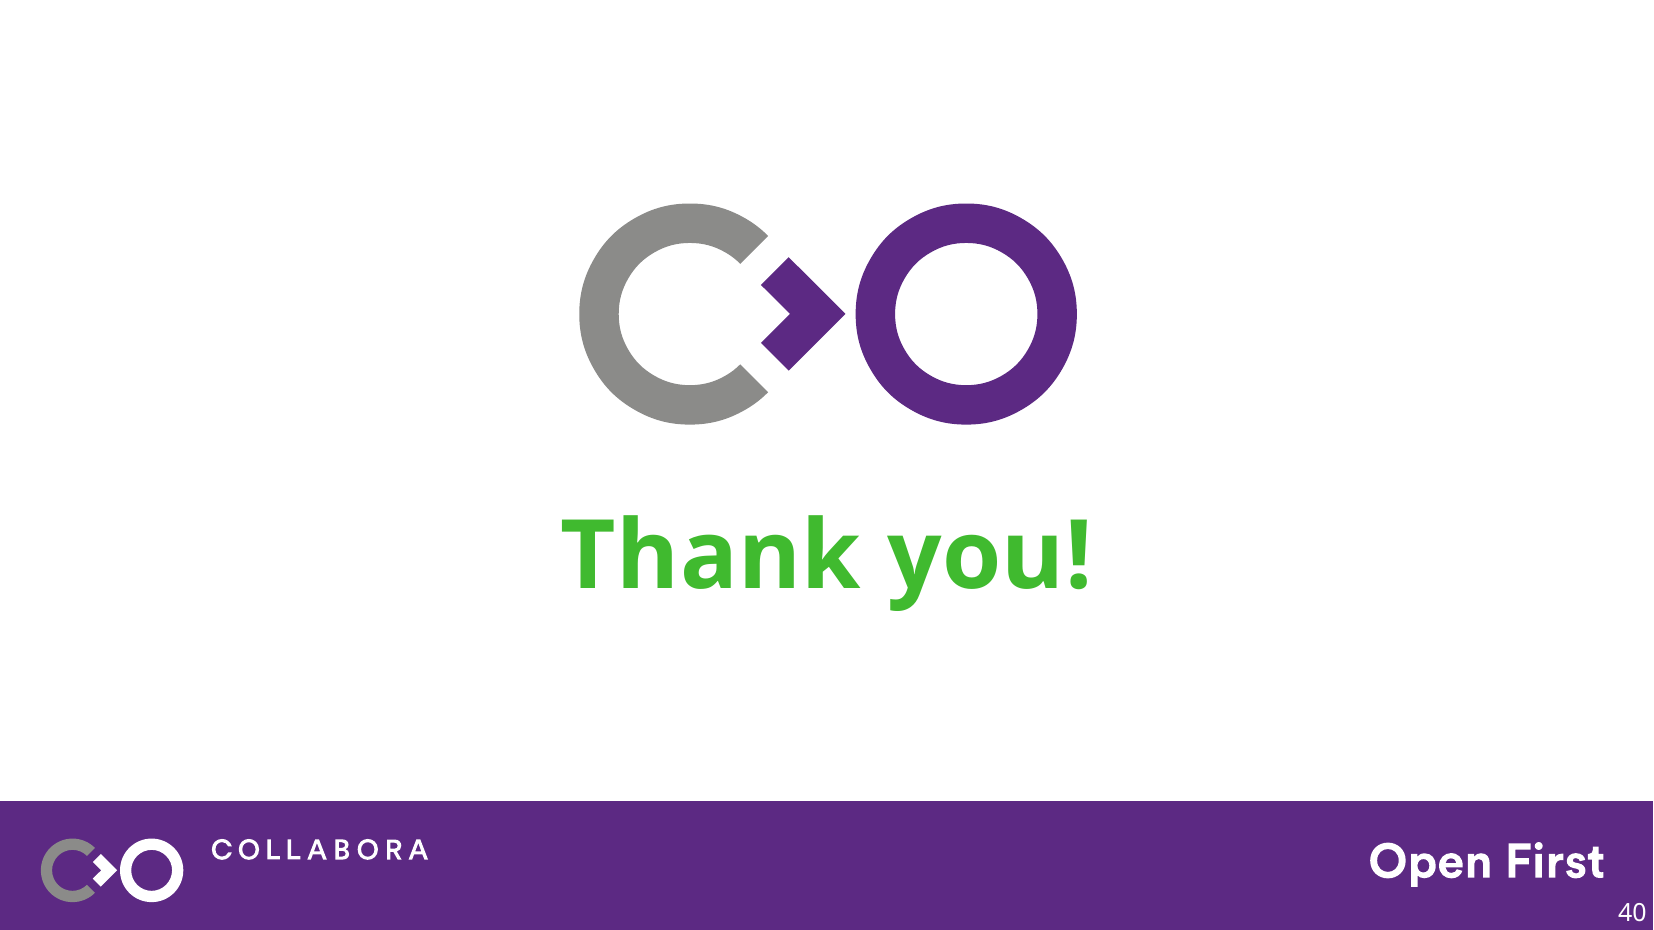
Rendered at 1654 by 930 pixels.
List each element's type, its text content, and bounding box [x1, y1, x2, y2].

text_box [579, 203, 769, 425]
text_box [760, 257, 846, 371]
title Thank you! [41, 495, 1614, 609]
text_box [855, 203, 1077, 425]
